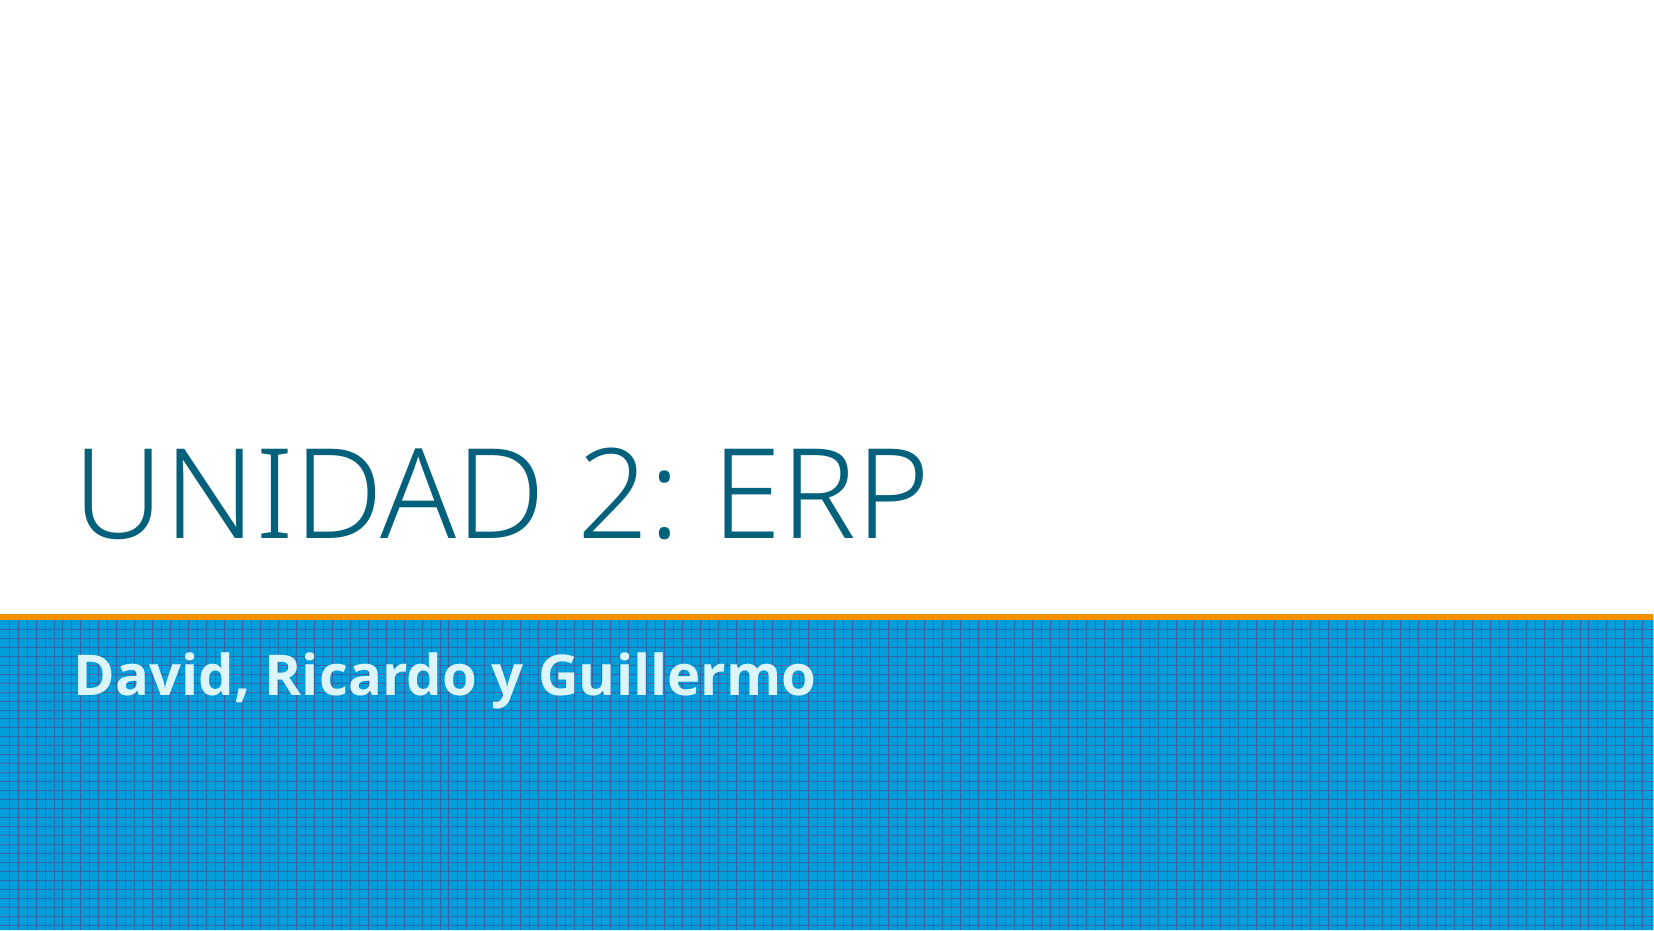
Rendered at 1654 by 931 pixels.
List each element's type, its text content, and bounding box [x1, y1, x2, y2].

subtitle David, Ricardo y Guillermo [73, 634, 1551, 827]
title UNIDAD 2: ERP [73, 44, 1551, 576]
